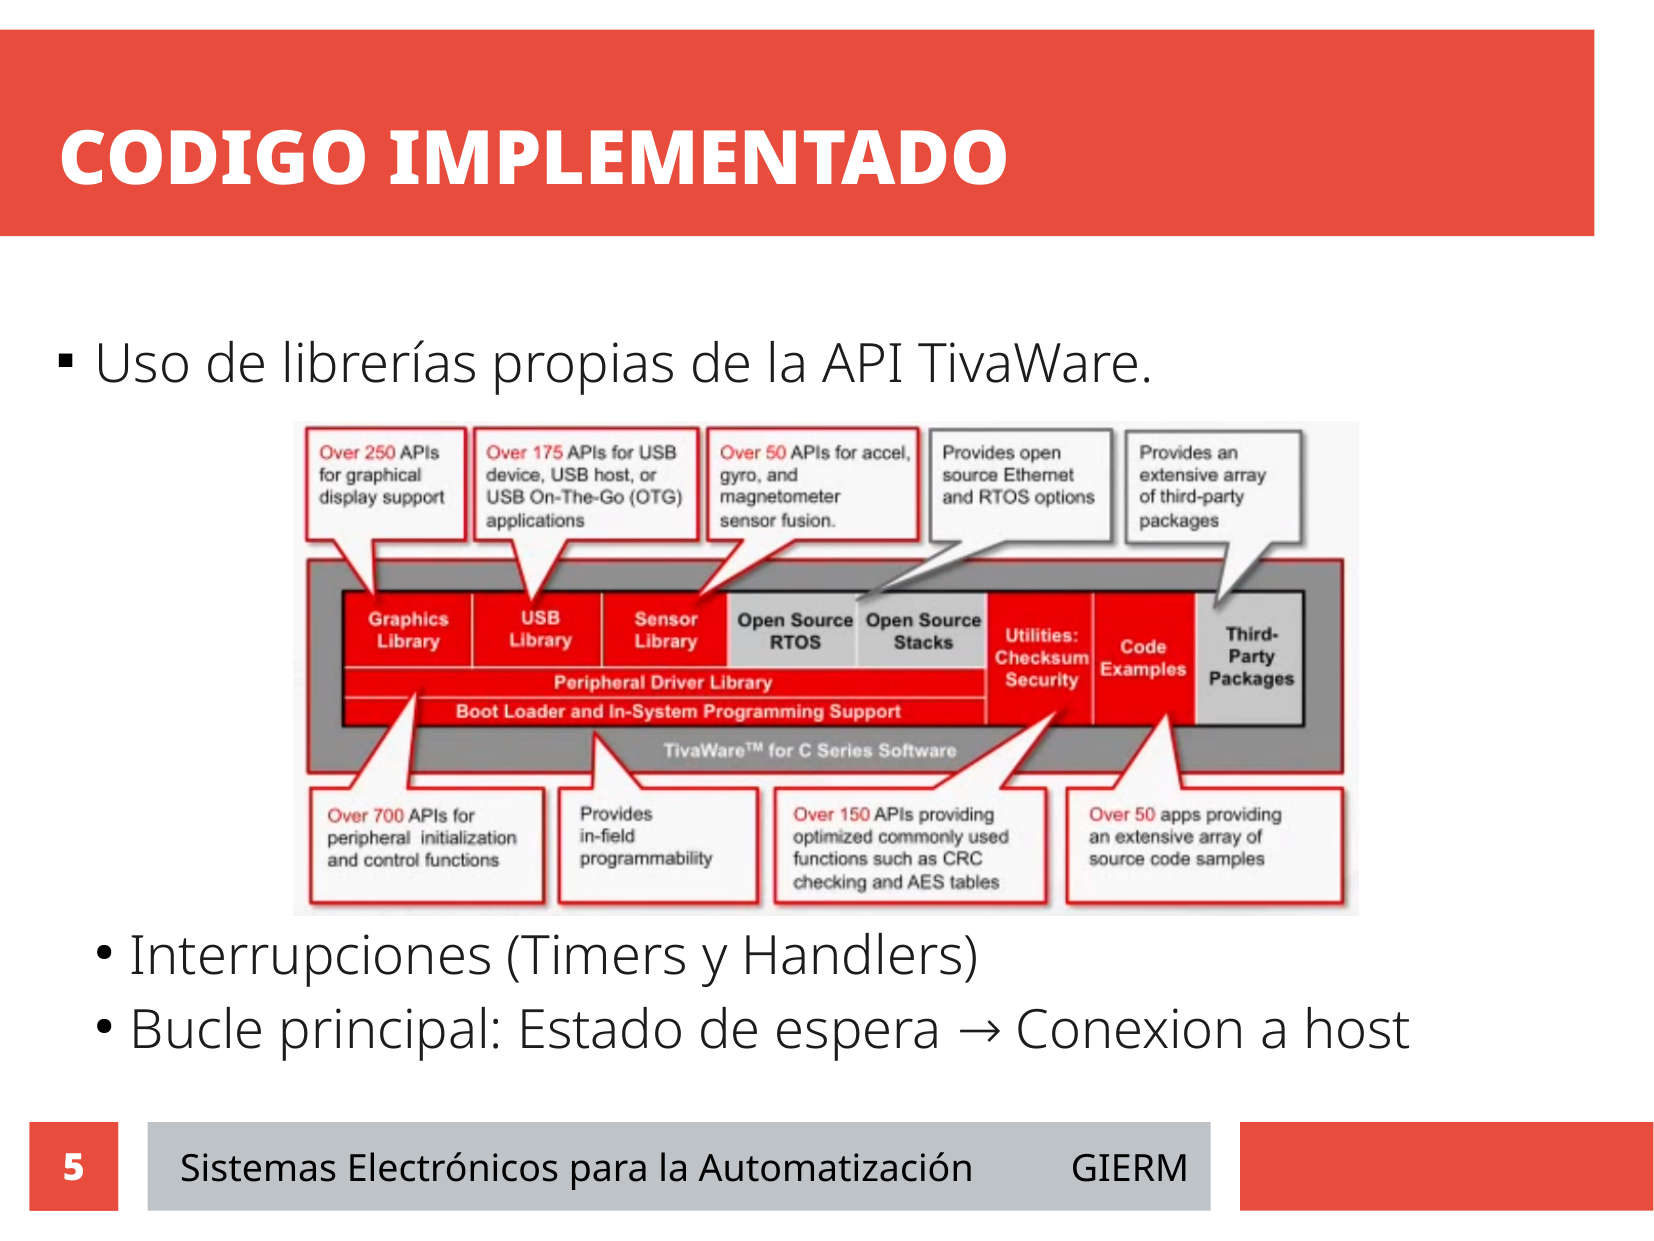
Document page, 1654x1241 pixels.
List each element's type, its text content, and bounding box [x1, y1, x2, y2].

text_box Sistemas Electrónicos para la Automatización GIERM [165, 1133, 1203, 1203]
title CODIGO IMPLEMENTADO [59, 59, 1595, 207]
subtitle Uso de librerías propias de la API TivaWare. Interrupciones (Timers y Handlers) Bucle principal: Estado de espera → Conexion a host [59, 324, 1565, 1093]
picture [293, 421, 1359, 916]
